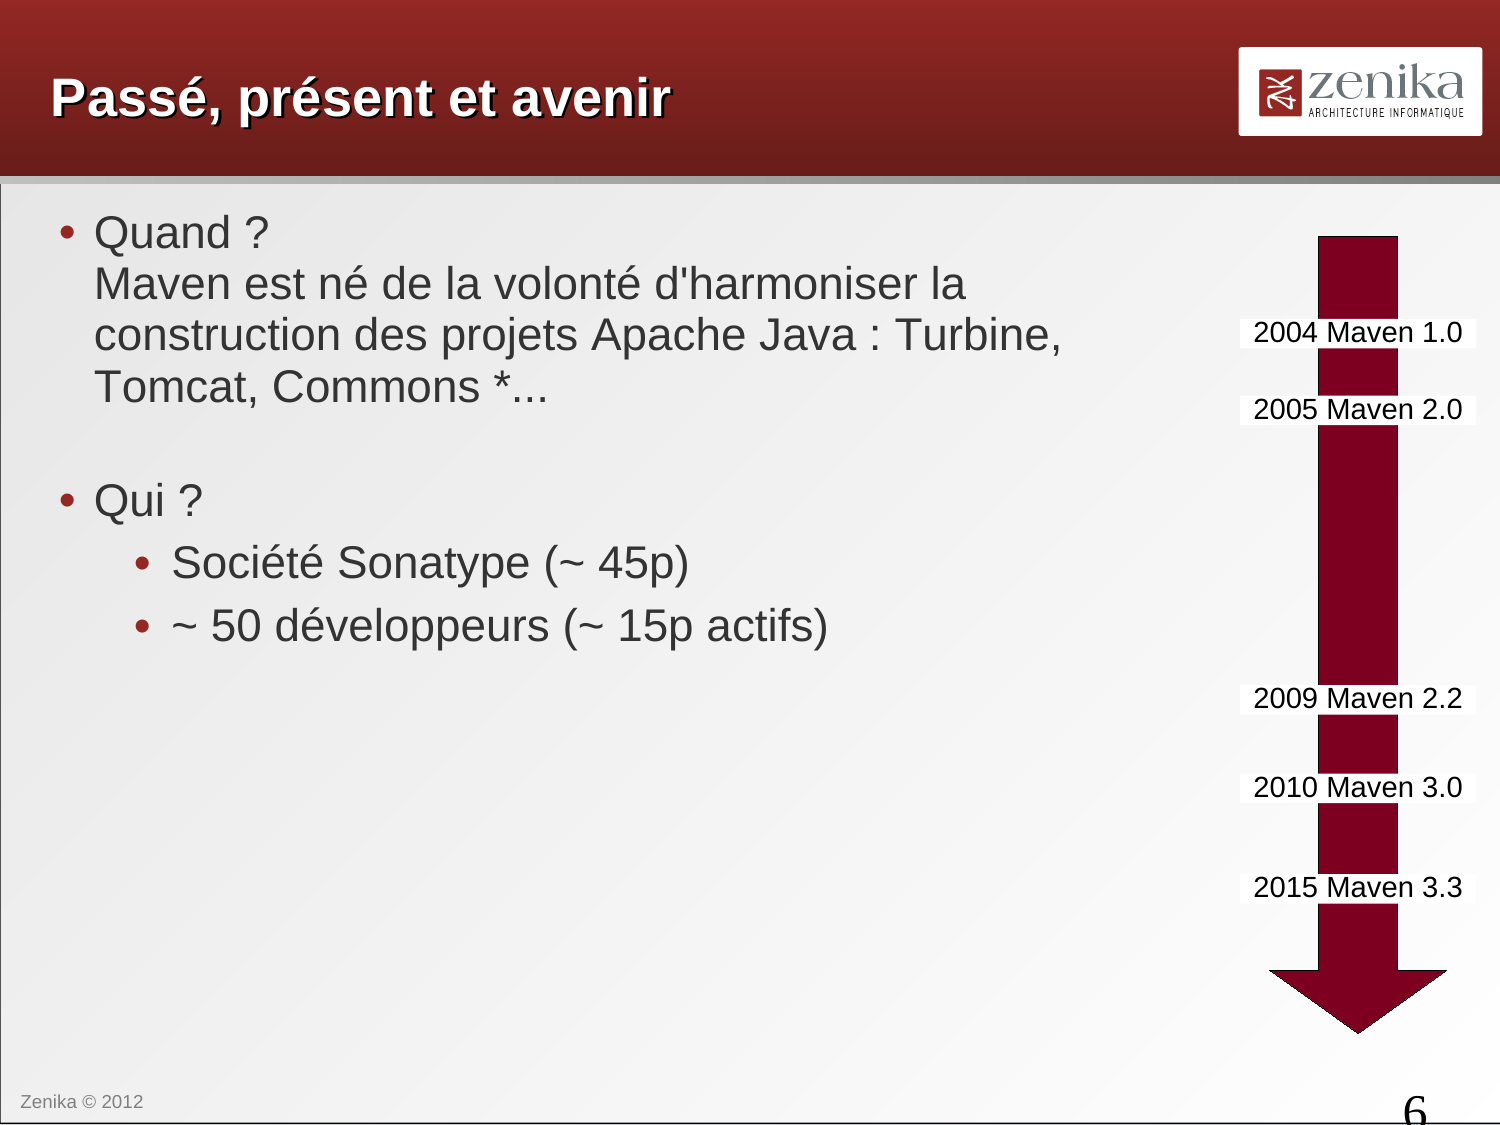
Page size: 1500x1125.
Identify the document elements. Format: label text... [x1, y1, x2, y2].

text_box [1318, 426, 1398, 685]
text_box 2005 Maven 2.0 [1240, 395, 1477, 426]
text_box [1269, 904, 1447, 1034]
text_box 2004 Maven 1.0 [1240, 318, 1477, 349]
title Passé, présent et avenir [50, 15, 1206, 180]
text_box 2010 Maven 3.0 [1240, 773, 1477, 804]
picture [1257, 58, 1464, 125]
list Quand ? Maven est né de la volonté d'harmoniser la construction des projets Apache Java : Turbine, Tomcat, Commons *... Qui ? Société Sonatype (~ 45p) ~ 50 développeurs (~ 15p actifs) [59, 206, 1093, 1036]
text_box 2015 Maven 3.3 [1240, 874, 1477, 904]
text_box [1318, 349, 1398, 395]
text_box [1318, 236, 1398, 318]
text_box [1318, 804, 1398, 874]
text_box [1318, 715, 1398, 773]
text_box 2009 Maven 2.2 [1240, 685, 1477, 715]
